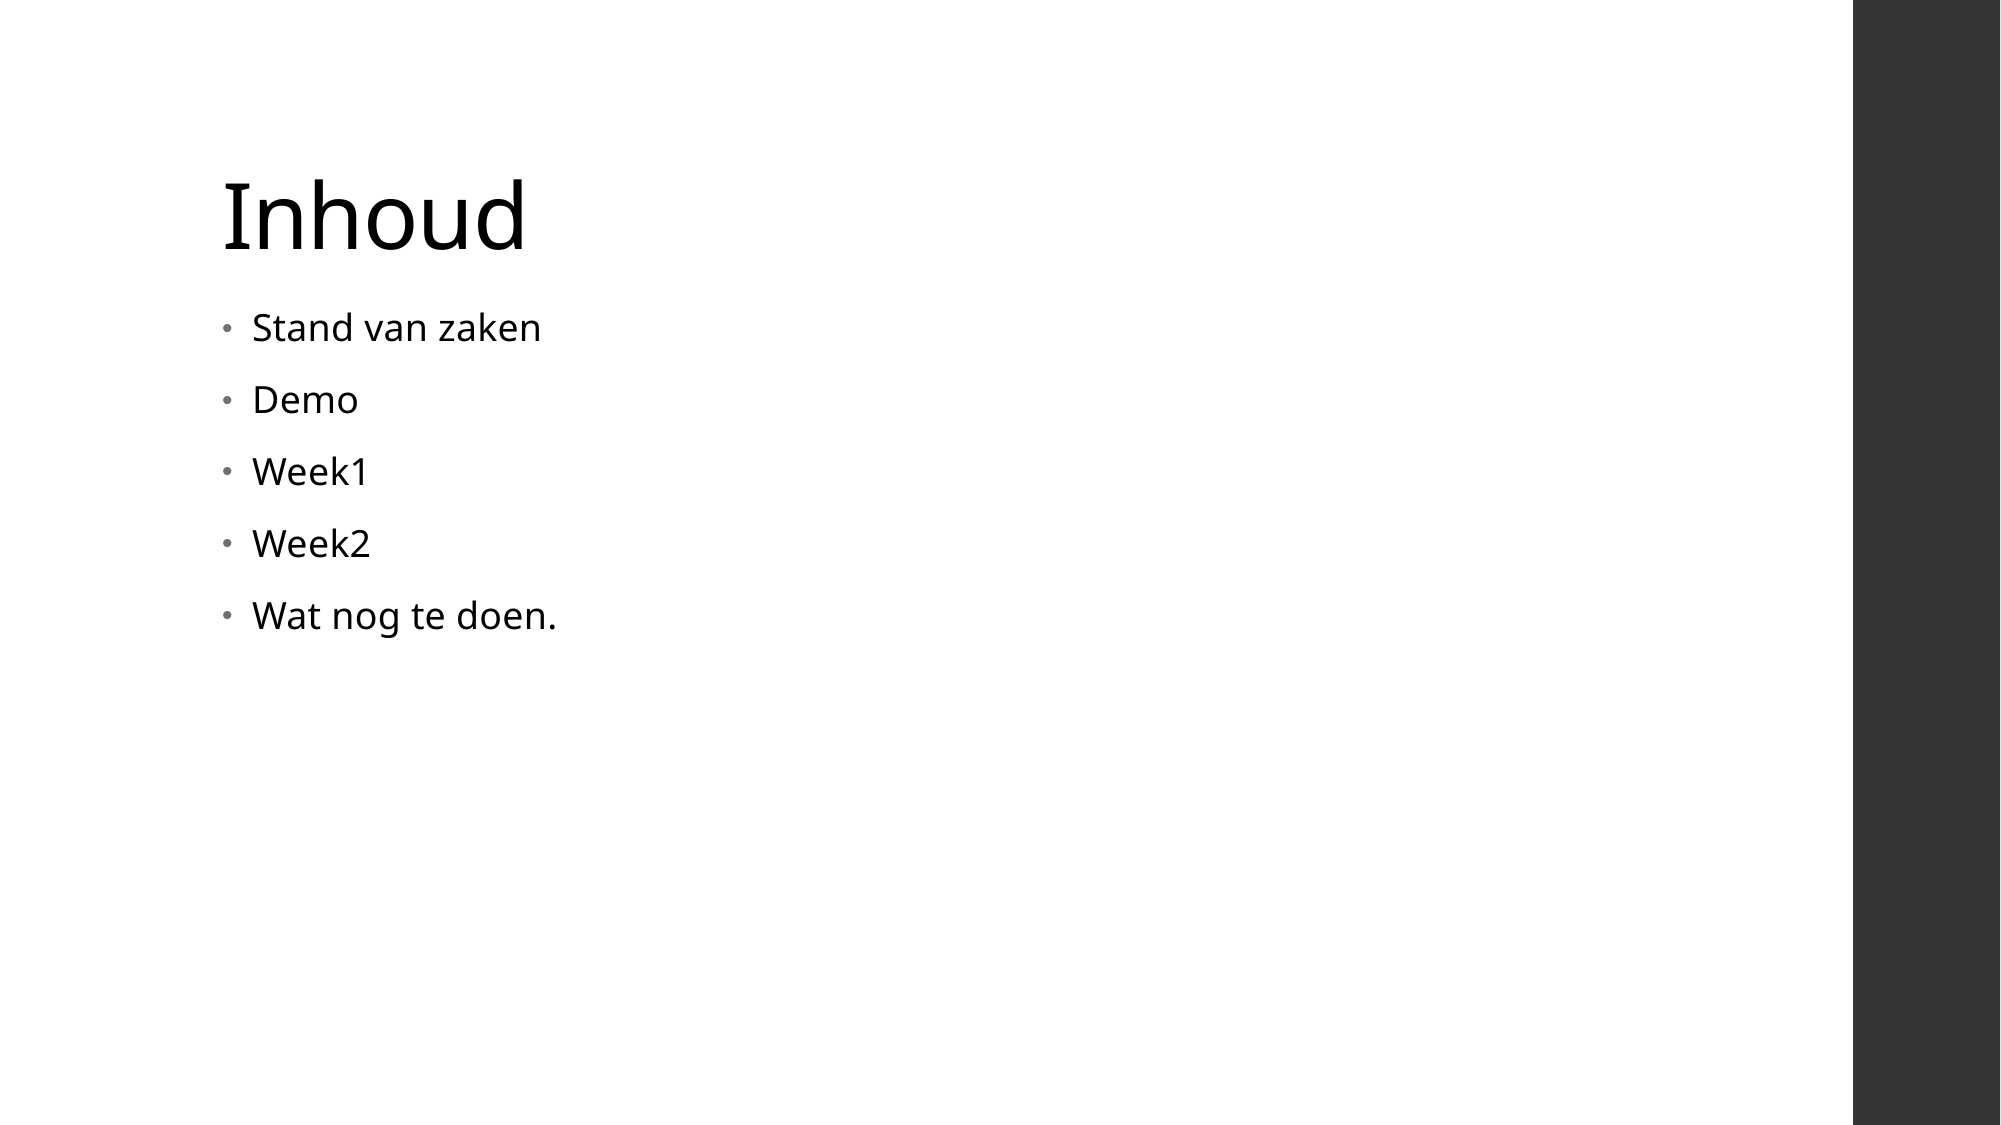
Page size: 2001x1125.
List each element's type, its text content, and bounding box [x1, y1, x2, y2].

title Inhoud [206, 60, 1797, 278]
list Stand van zaken Demo Week1 Week2 Wat nog te doen. [206, 299, 1617, 1014]
